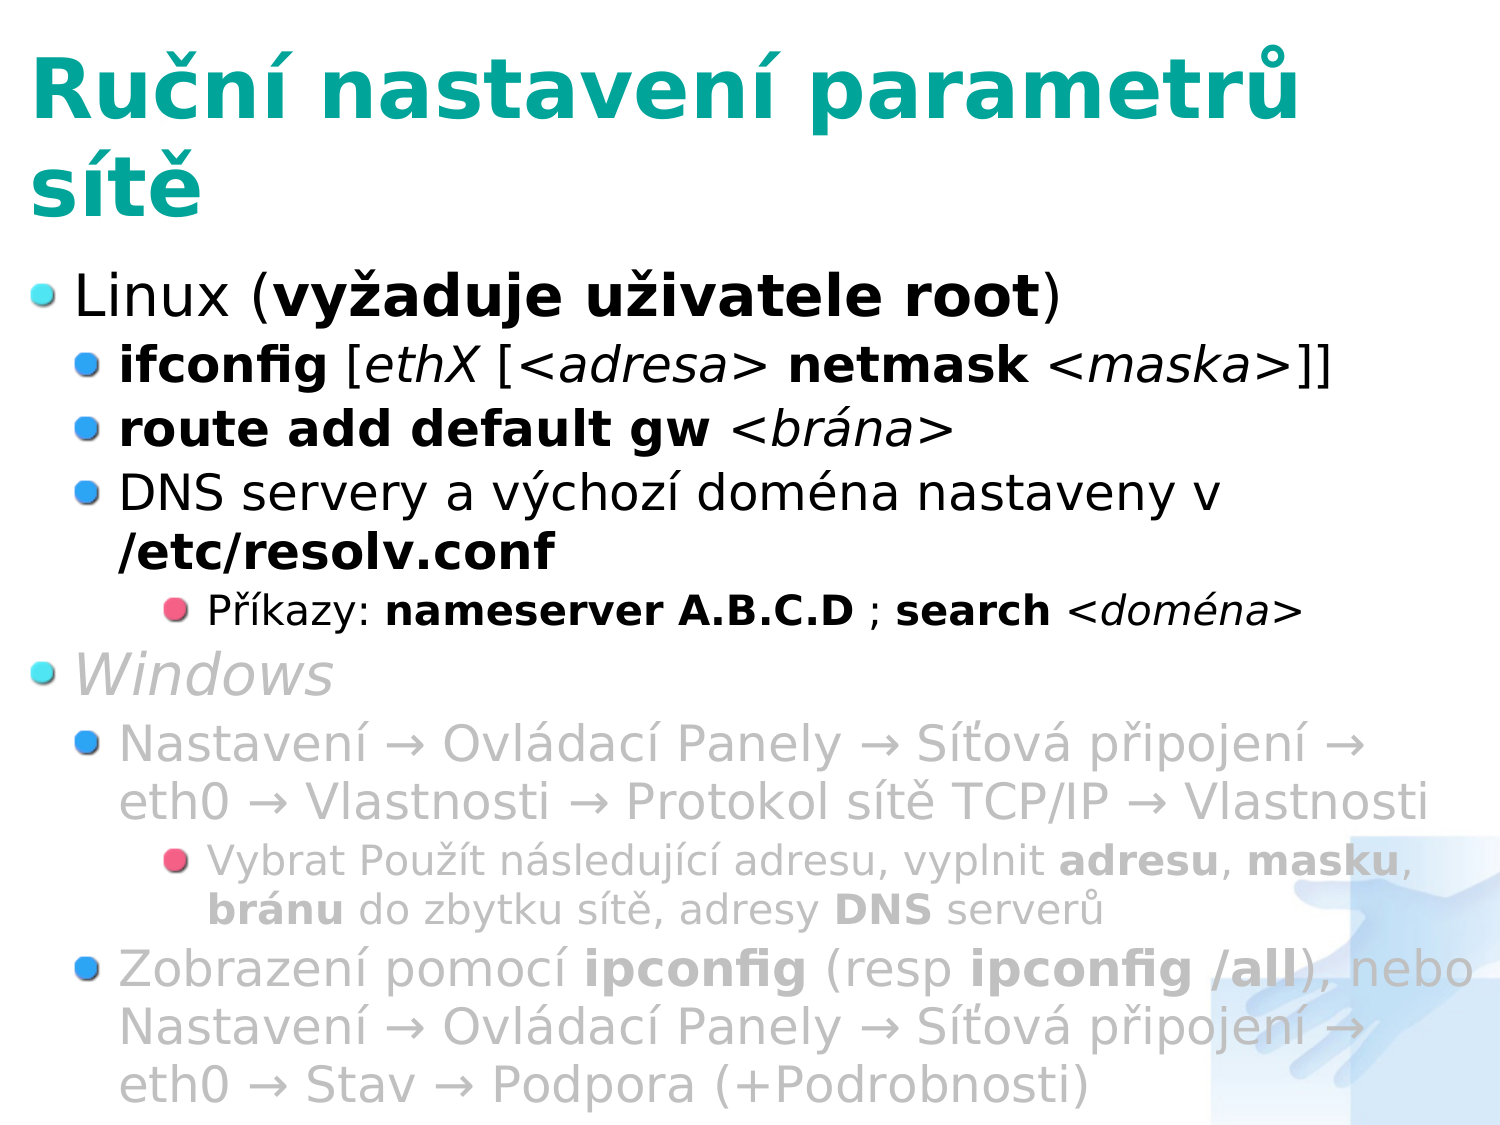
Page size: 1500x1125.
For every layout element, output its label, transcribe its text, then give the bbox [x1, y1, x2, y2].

list Linux (vyžaduje uživatele root) ifconfig [ethX [<adresa> netmask <maska>]] route add default gw <brána> DNS servery a výchozí doména nastaveny v /etc/resolv.conf Příkazy: nameserver A.B.C.D ; search <doména> Windows Nastavení → Ovládací Panely → Síťová připojení → eth0 → Vlastnosti → Protokol sítě TCP/IP → Vlastnosti Vybrat Použít následující adresu, vyplnit adresu, masku, bránu do zbytku sítě, adresy DNS serverů Zobrazení pomocí ipconfig (resp ipconfig /all), nebo Nastavení → Ovládací Panely → Síťová připojení → eth0 → Stav → Podpora (+Podrobnosti) [29, 262, 1477, 1115]
picture [0, 0, 1500, 1125]
title Ruční nastavení parametrů sítě [29, 21, 1477, 257]
